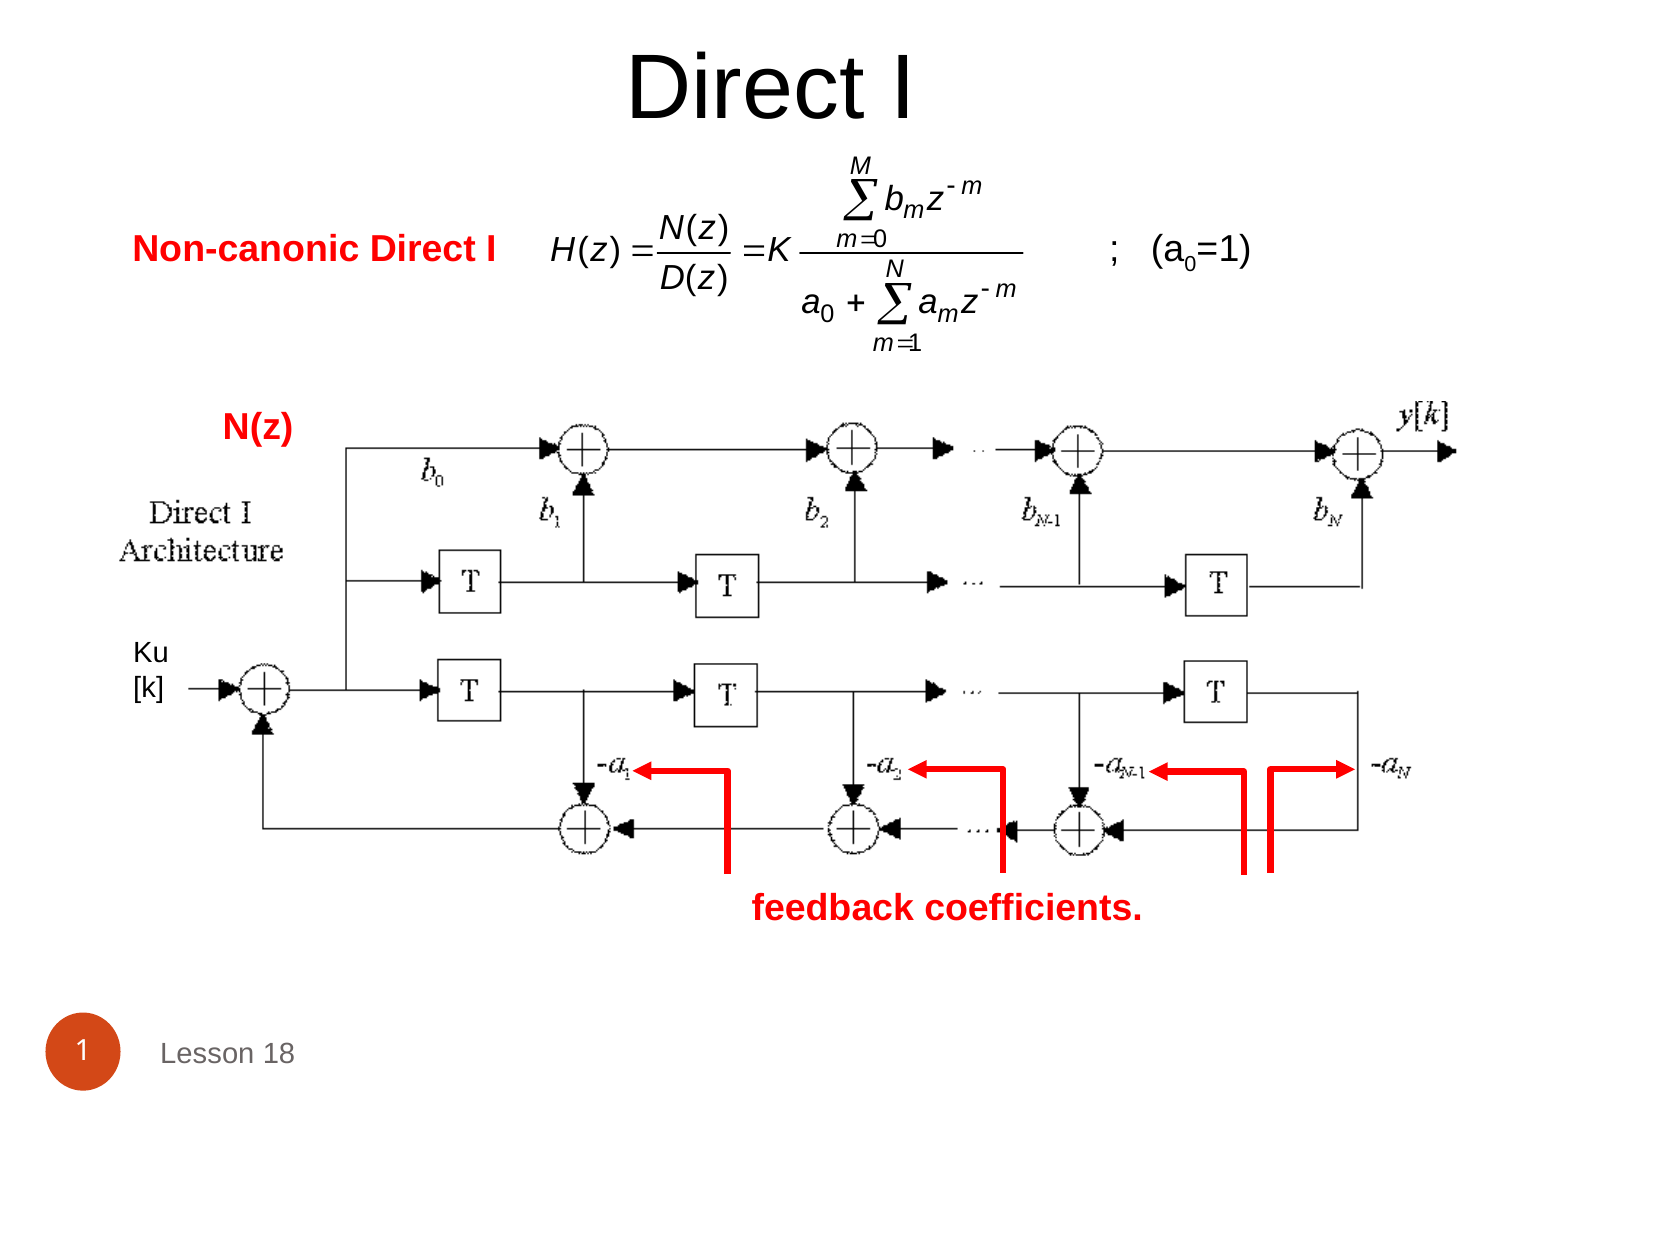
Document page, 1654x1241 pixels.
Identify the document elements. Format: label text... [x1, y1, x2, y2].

chart [545, 147, 1032, 360]
text_box ; (a0=1) [1058, 216, 1267, 283]
text_box Lesson 18 [145, 1012, 621, 1091]
text_box N(z) [207, 394, 309, 455]
text_box Non-canonic Direct I [117, 882, 1424, 959]
text_box <number> [45, 1012, 121, 1091]
text_box feedback coefficients. [736, 874, 1175, 936]
text_box Non-canonic Direct I [117, 216, 1424, 401]
title Direct I [95, 0, 1446, 152]
picture [70, 401, 1471, 882]
text_box Ku[k] [82, 625, 189, 712]
